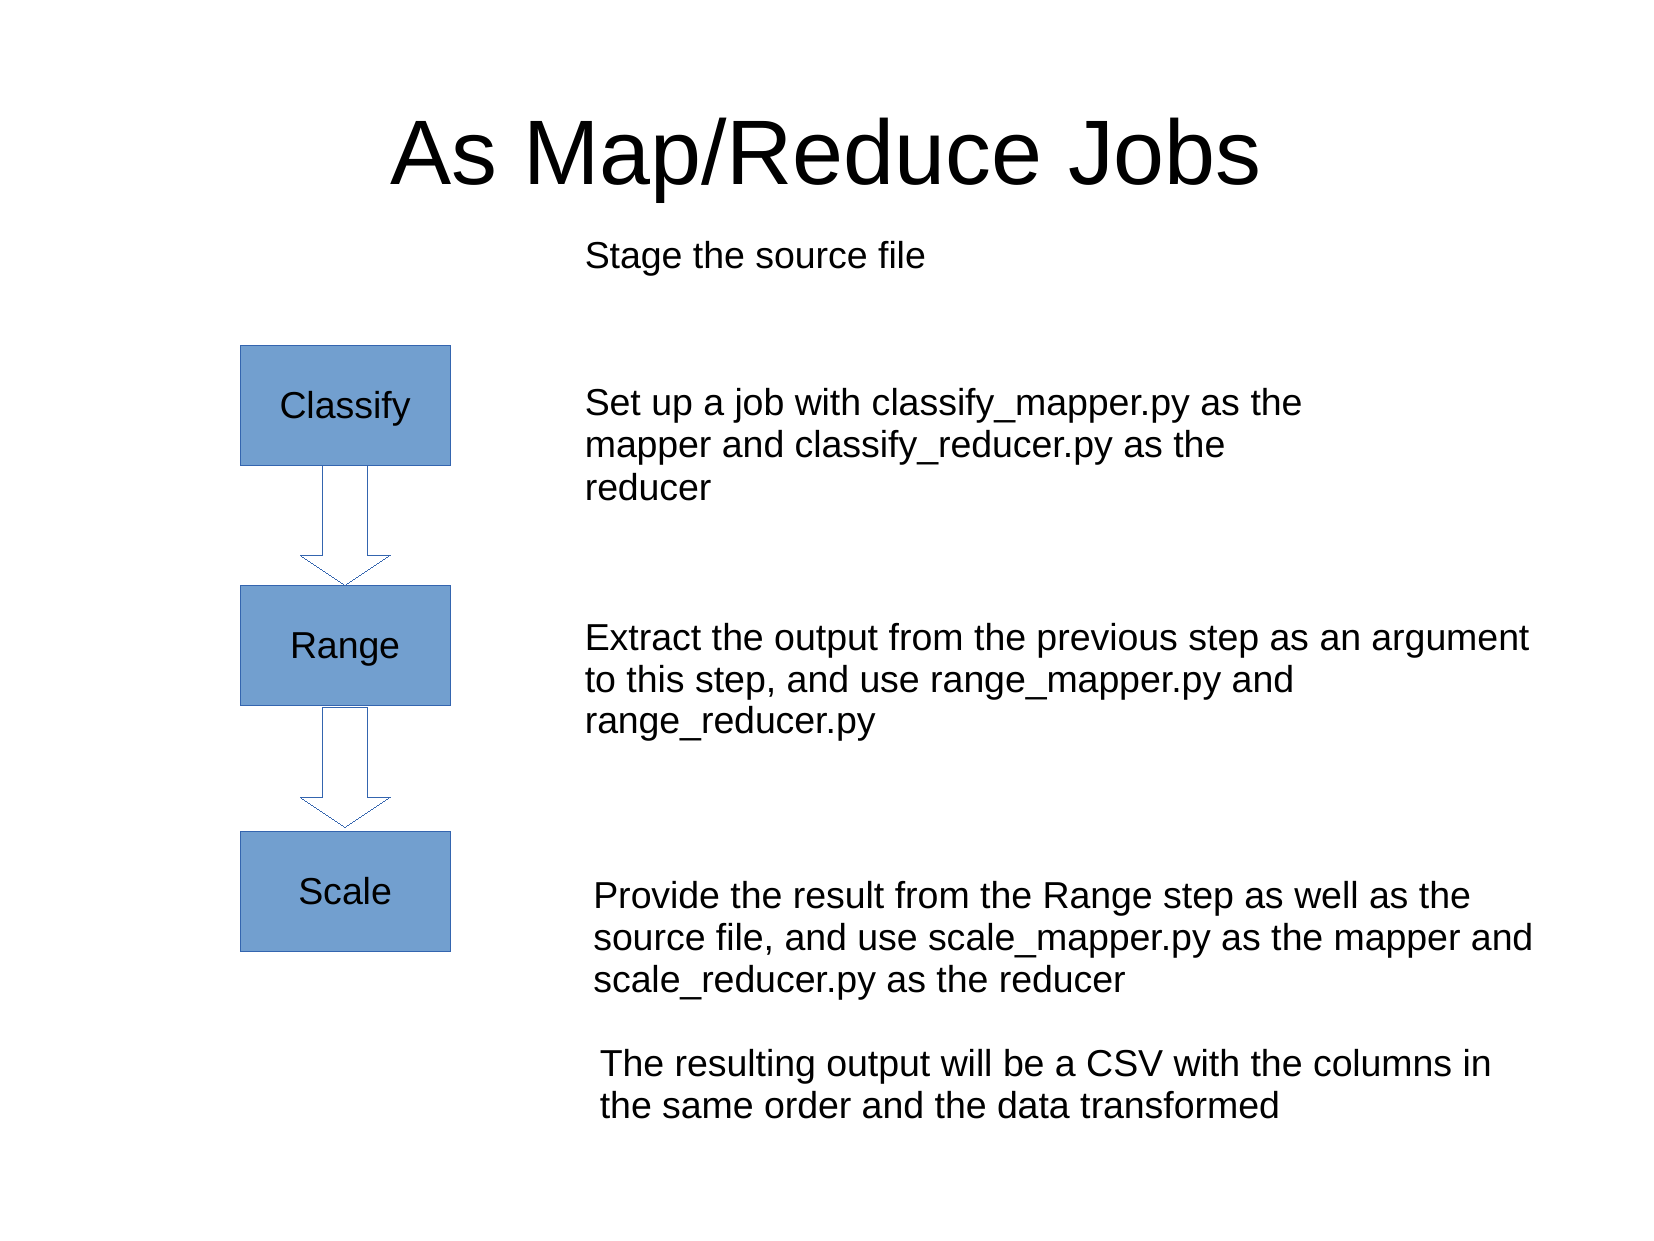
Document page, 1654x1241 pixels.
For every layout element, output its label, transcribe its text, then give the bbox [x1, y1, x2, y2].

text_box Scale [240, 831, 451, 952]
text_box Range [240, 585, 451, 706]
text_box Classify [240, 345, 451, 466]
text_box Provide the result from the Range step as well as the source file, and use scale_mapper.py as the mapper and scale_reducer.py as the reducer [578, 867, 1561, 1009]
text_box Extract the output from the previous step as an argument to this step, and use range_mapper.py and range_reducer.py [570, 608, 1576, 750]
text_box [300, 465, 391, 586]
text_box [300, 707, 391, 828]
text_box Set up a job with classify_mapper.py as the mapper and classify_reducer.py as the reducer [570, 374, 1336, 516]
text_box The resulting output will be a CSV with the columns in the same order and the data transformed [585, 1035, 1516, 1134]
title As Map/Reduce Jobs [82, 49, 1571, 257]
text_box Stage the source file [570, 226, 1336, 284]
